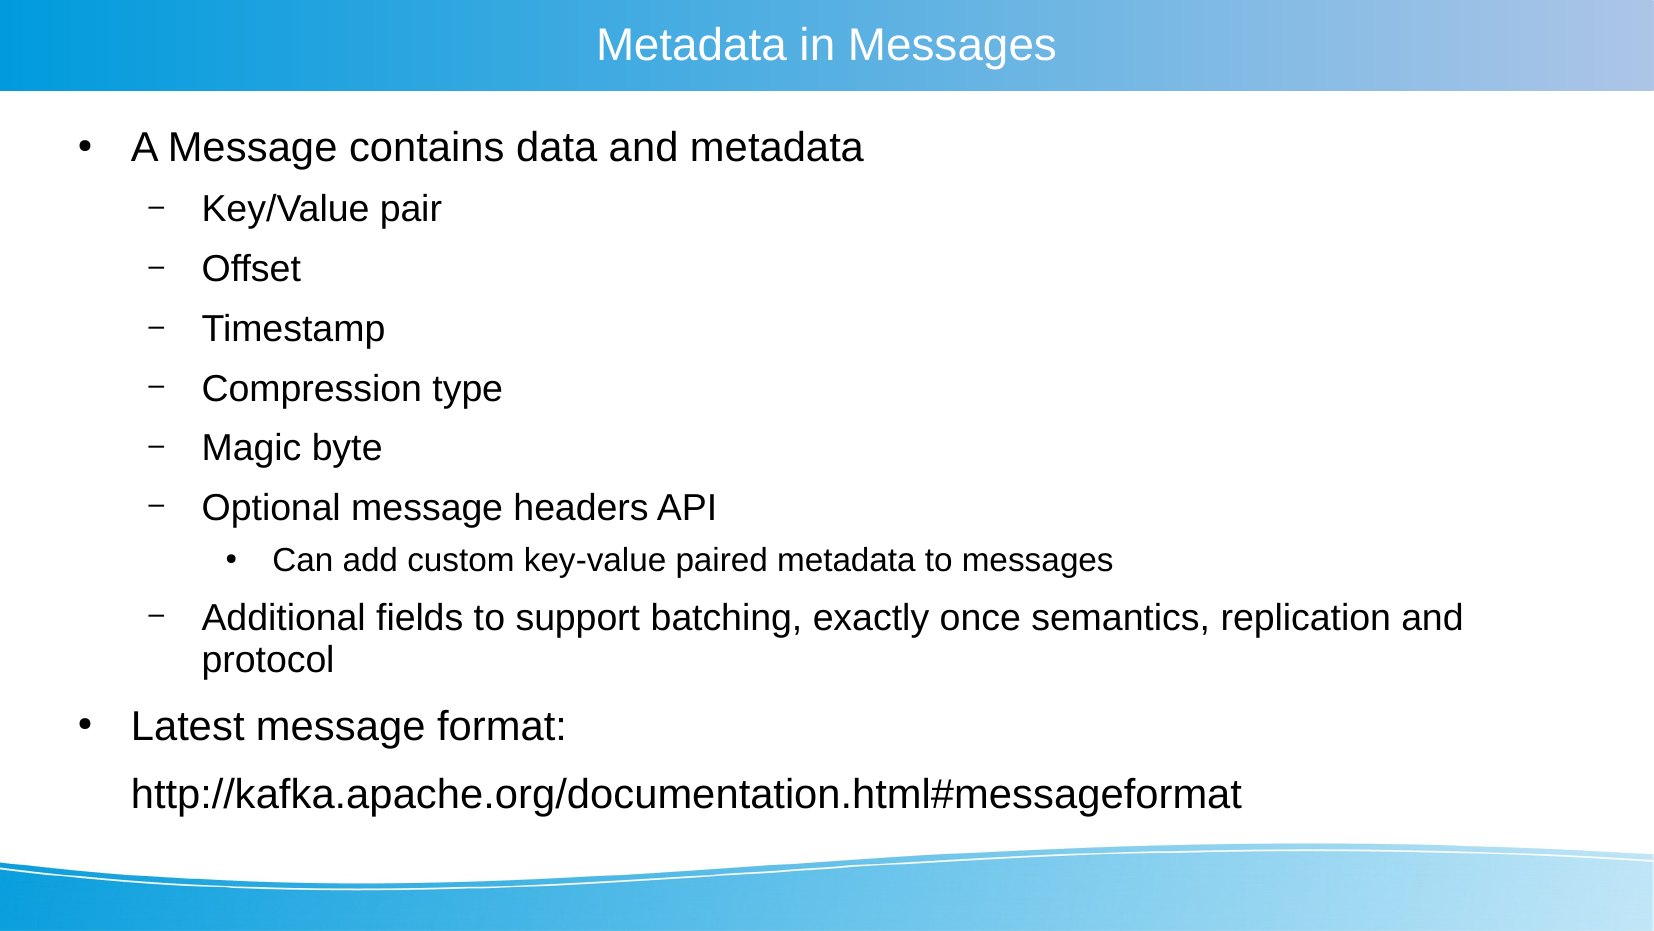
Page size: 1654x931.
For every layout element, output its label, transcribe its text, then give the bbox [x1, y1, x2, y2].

picture [0, 843, 1654, 931]
list A Message contains data and metadata Key/Value pair Offset Timestamp Compression type Magic byte Optional message headers API Can add custom key-value paired metadata to messages Additional fields to support batching, exactly once semantics, replication and protocol Latest message format: http://kafka.apache.org/documentation.html#messageformat [60, 123, 1591, 833]
title Metadata in Messages [82, 5, 1571, 85]
